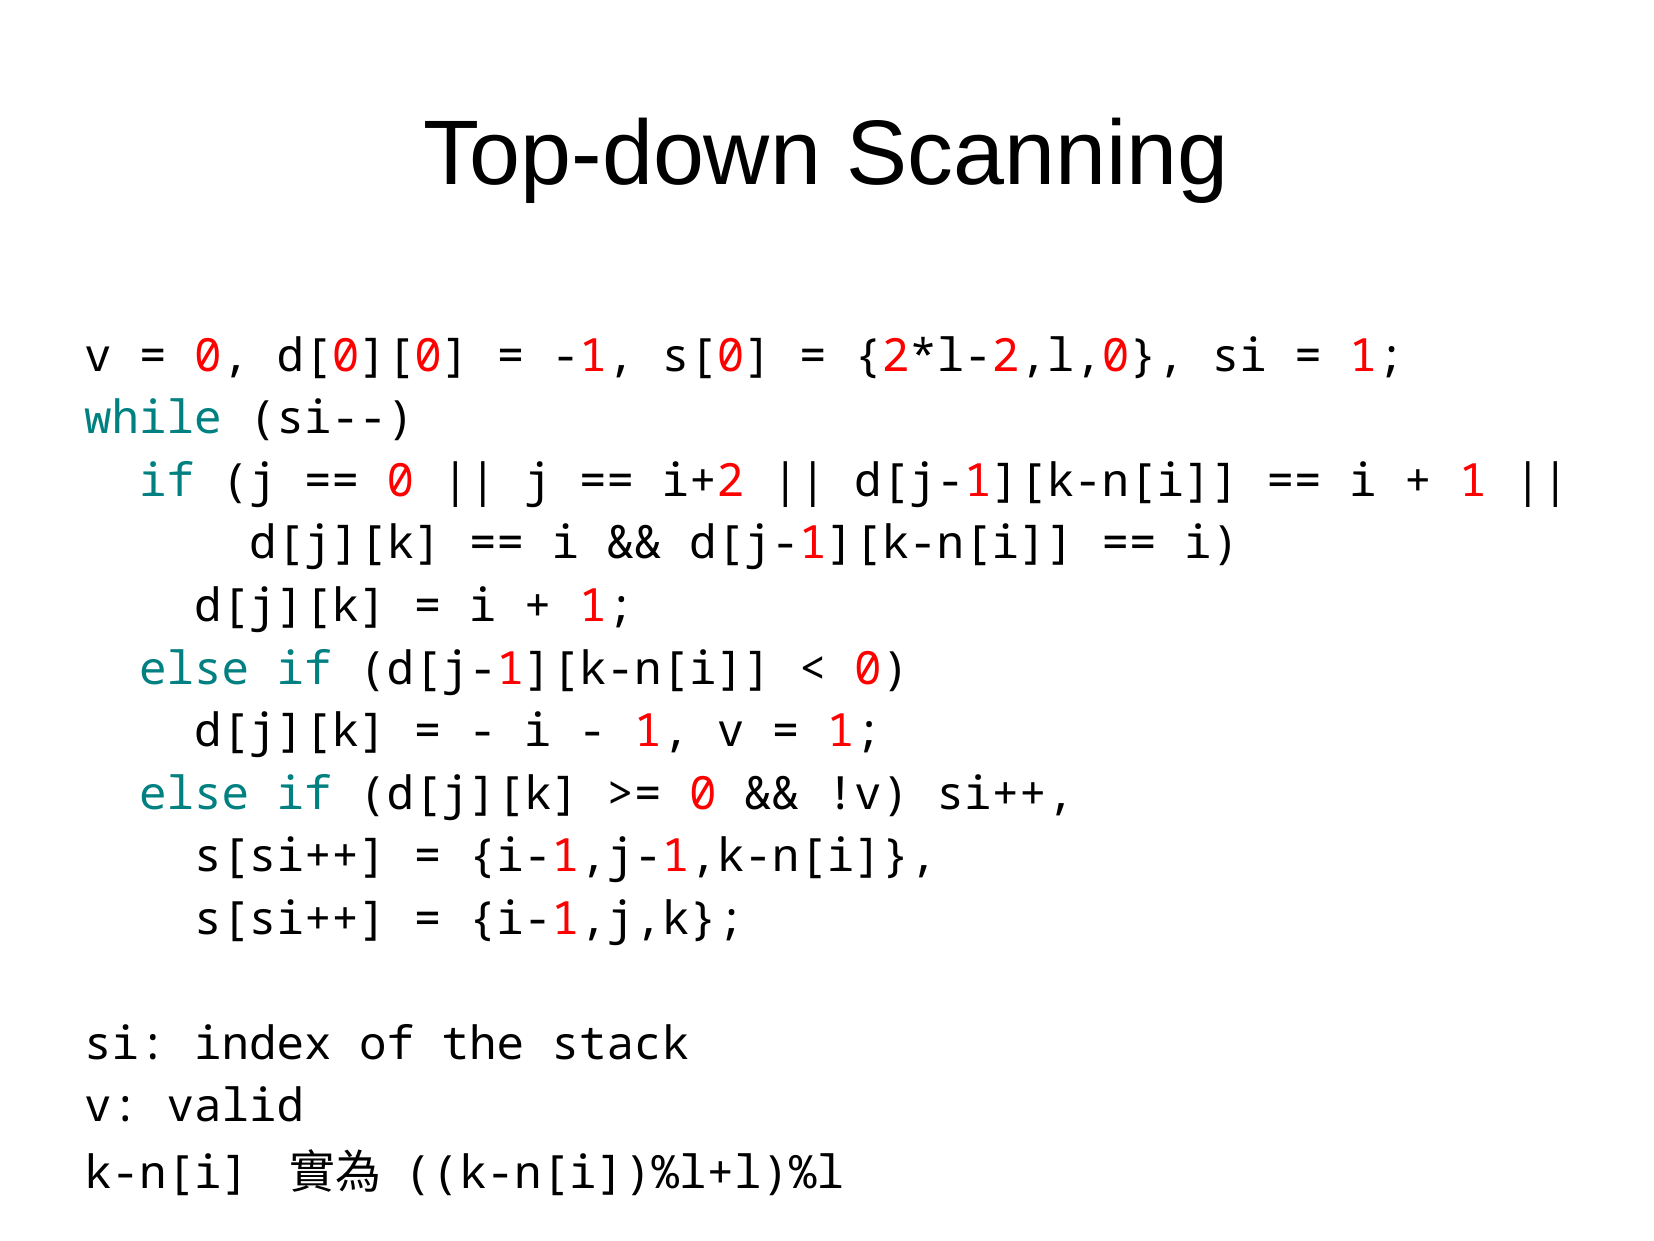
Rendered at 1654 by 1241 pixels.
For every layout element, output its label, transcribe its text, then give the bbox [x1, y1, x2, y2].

text_box v = 0, d[0][0] = -1, s[0] = {2*l-2,l,0}, si = 1; while (si--) if (j == 0 || j == i+2 || d[j-1][k-n[i]] == i + 1 || d[j][k] == i && d[j-1][k-n[i]] == i) d[j][k] = i + 1; else if (d[j-1][k-n[i]] < 0) d[j][k] = - i - 1, v = 1; else if (d[j][k] >= 0 && !v) si++, s[si++] = {i-1,j-1,k-n[i]}, s[si++] = {i-1,j,k}; si: index of the stack v: valid k-n[i] 實為 ((k-n[i])%l+l)%l [69, 315, 1585, 1084]
title Top-down Scanning [82, 49, 1571, 257]
